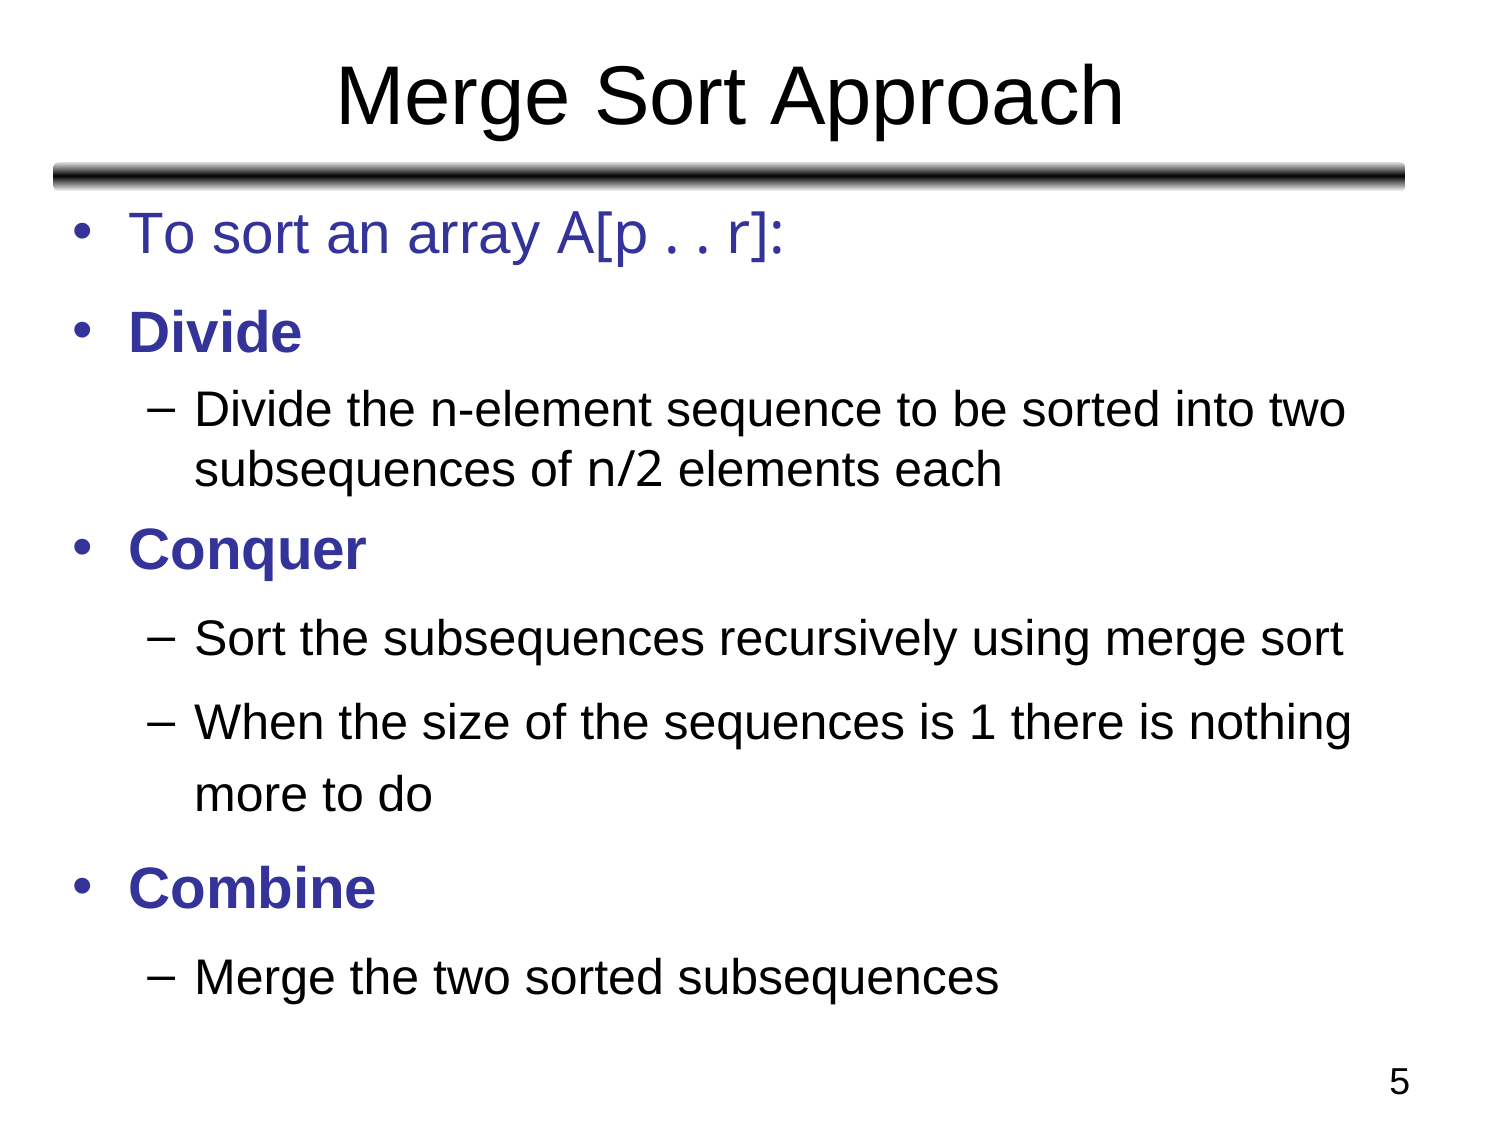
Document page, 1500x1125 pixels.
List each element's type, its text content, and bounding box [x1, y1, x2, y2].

title Merge Sort Approach [55, 16, 1406, 166]
list To sort an array A[p . . r]: Divide Divide the n-element sequence to be sorted into two subsequences of n/2 elements each Conquer Sort the subsequences recursively using merge sort When the size of the sequences is 1 there is nothing more to do Combine Merge the two sorted subsequences [57, 174, 1408, 1063]
